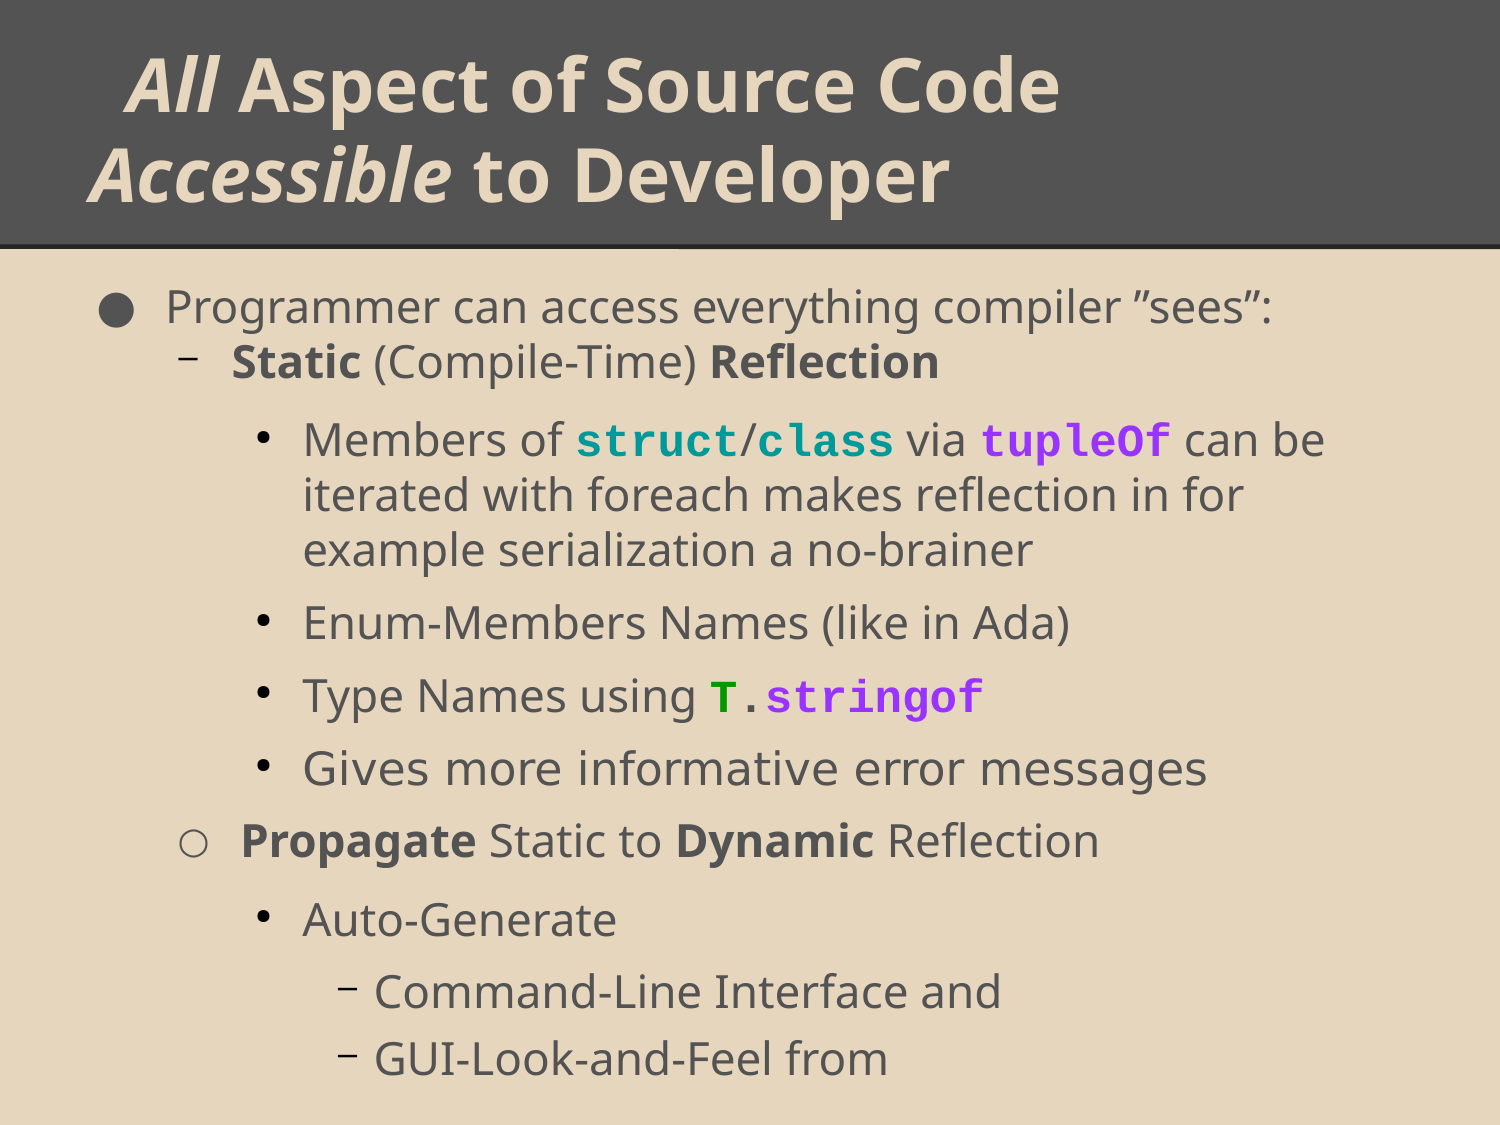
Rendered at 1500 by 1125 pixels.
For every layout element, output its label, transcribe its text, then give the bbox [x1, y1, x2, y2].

title All Aspect of Source Code Accessible to Developer [75, 45, 1425, 233]
list Programmer can access everything compiler ”sees”: Static (Compile-Time) Reflection Members of struct/class via tupleOf can be iterated with foreach makes reflection in for example serialization a no-brainer Enum-Members Names (like in Ada) Type Names using T.stringof Gives more informative error messages Propagate Static to Dynamic Reflection Auto-Generate Command-Line Interface and GUI-Look-and-Feel from [75, 262, 1425, 1078]
